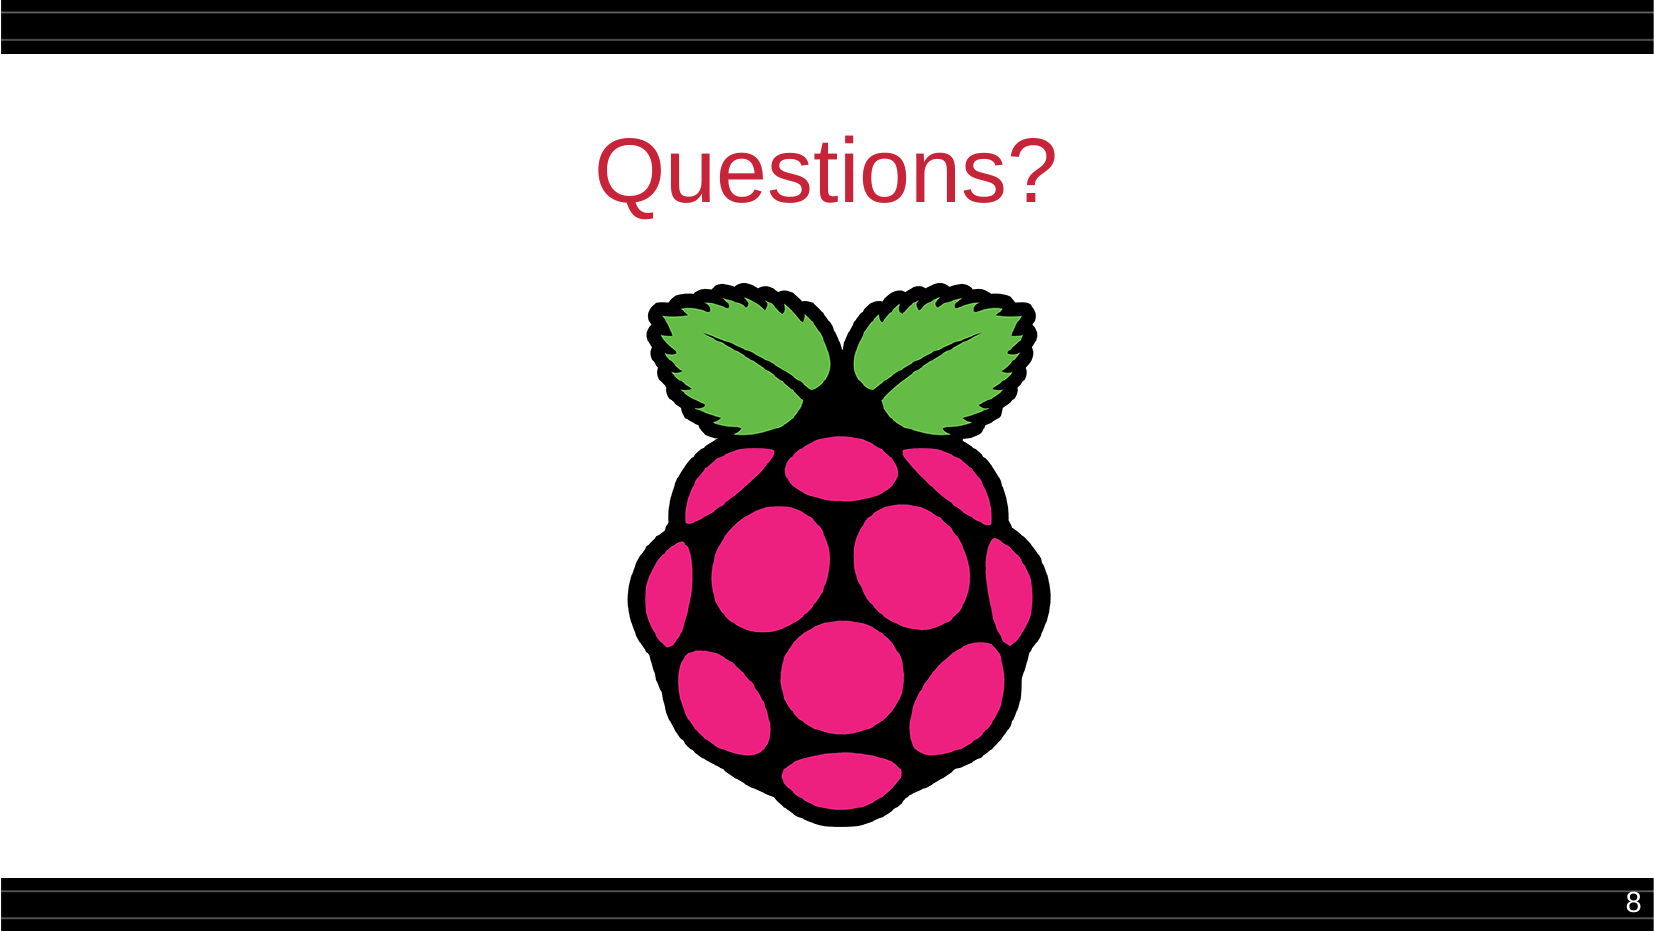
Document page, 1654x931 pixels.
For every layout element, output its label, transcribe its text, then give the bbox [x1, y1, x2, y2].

picture [566, 283, 1111, 827]
picture [1, 878, 1654, 931]
picture [1, 0, 1654, 54]
title Questions? [82, 92, 1571, 249]
